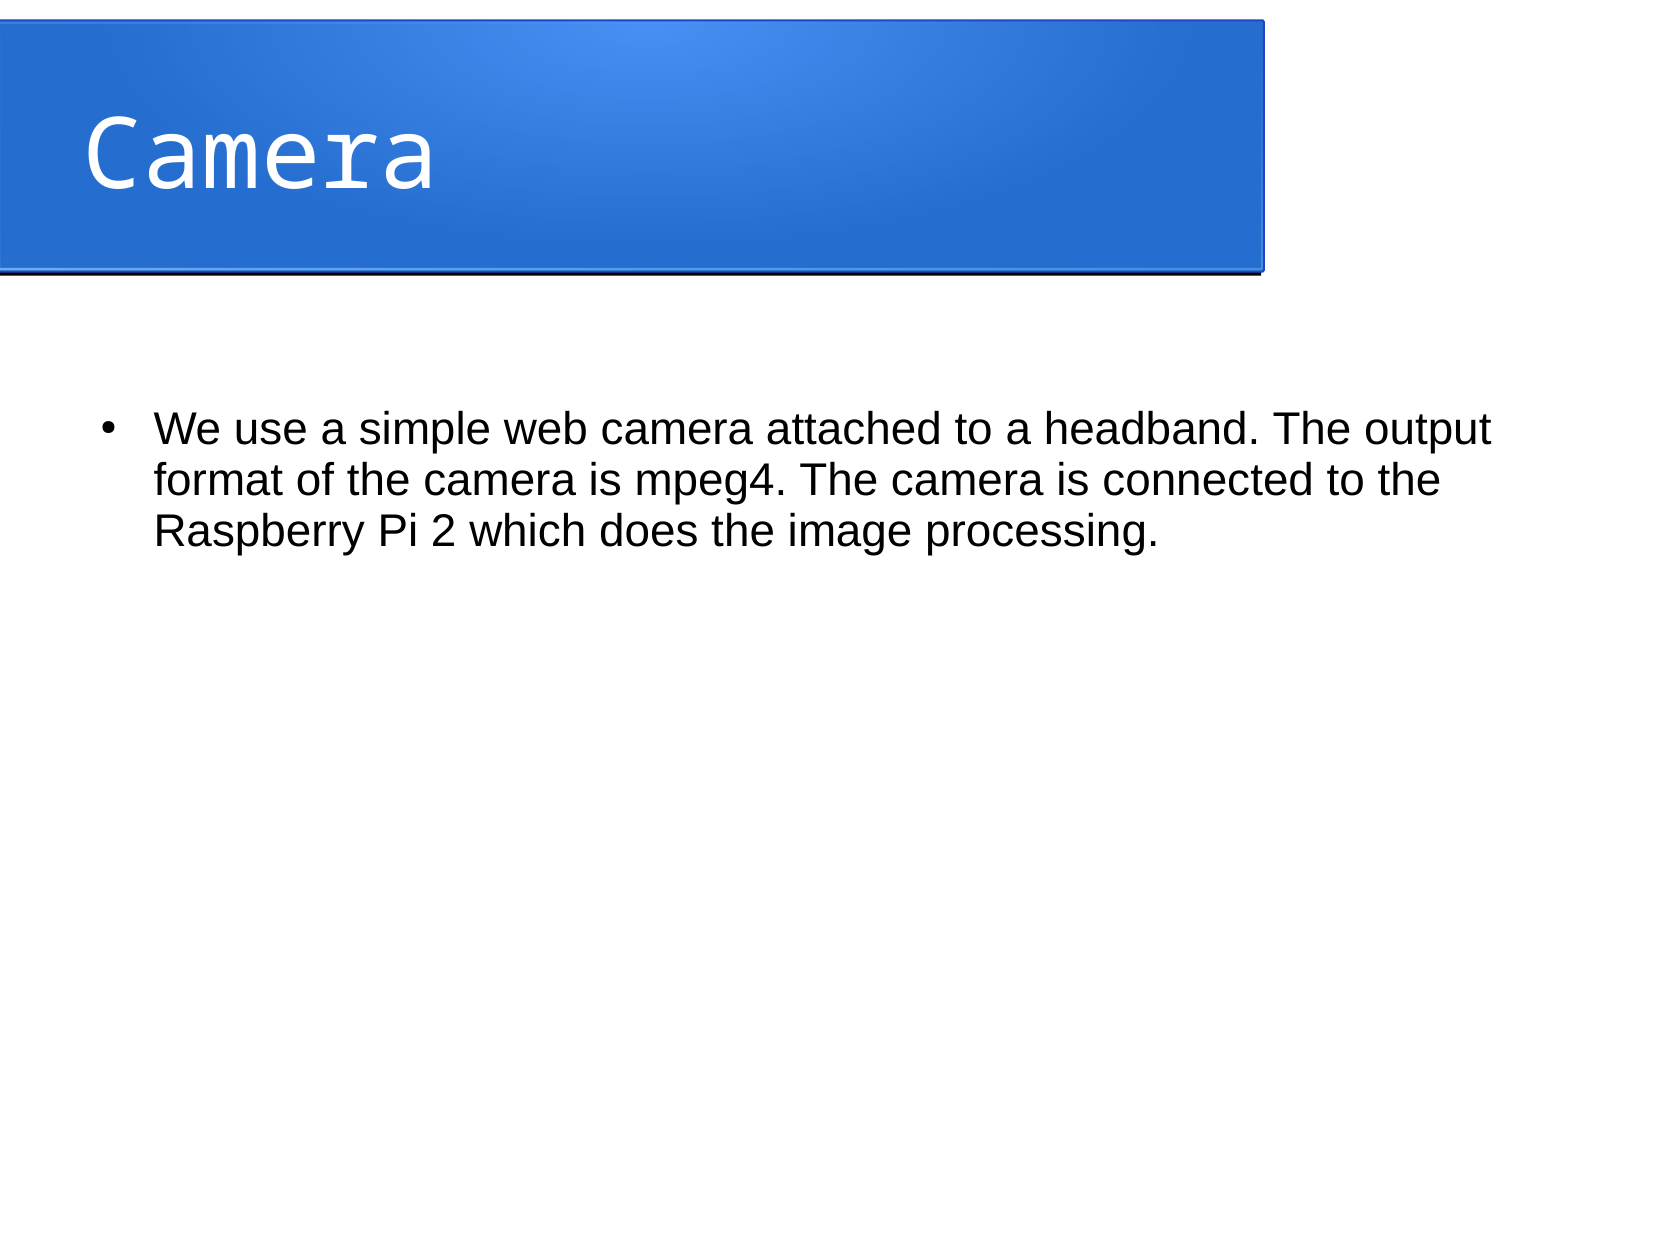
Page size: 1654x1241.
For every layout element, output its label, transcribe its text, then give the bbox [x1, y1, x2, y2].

title Camera [82, 47, 1235, 252]
list We use a simple web camera attached to a headband. The output format of the camera is mpeg4. The camera is connected to the Raspberry Pi 2 which does the image processing. [82, 402, 1571, 1123]
